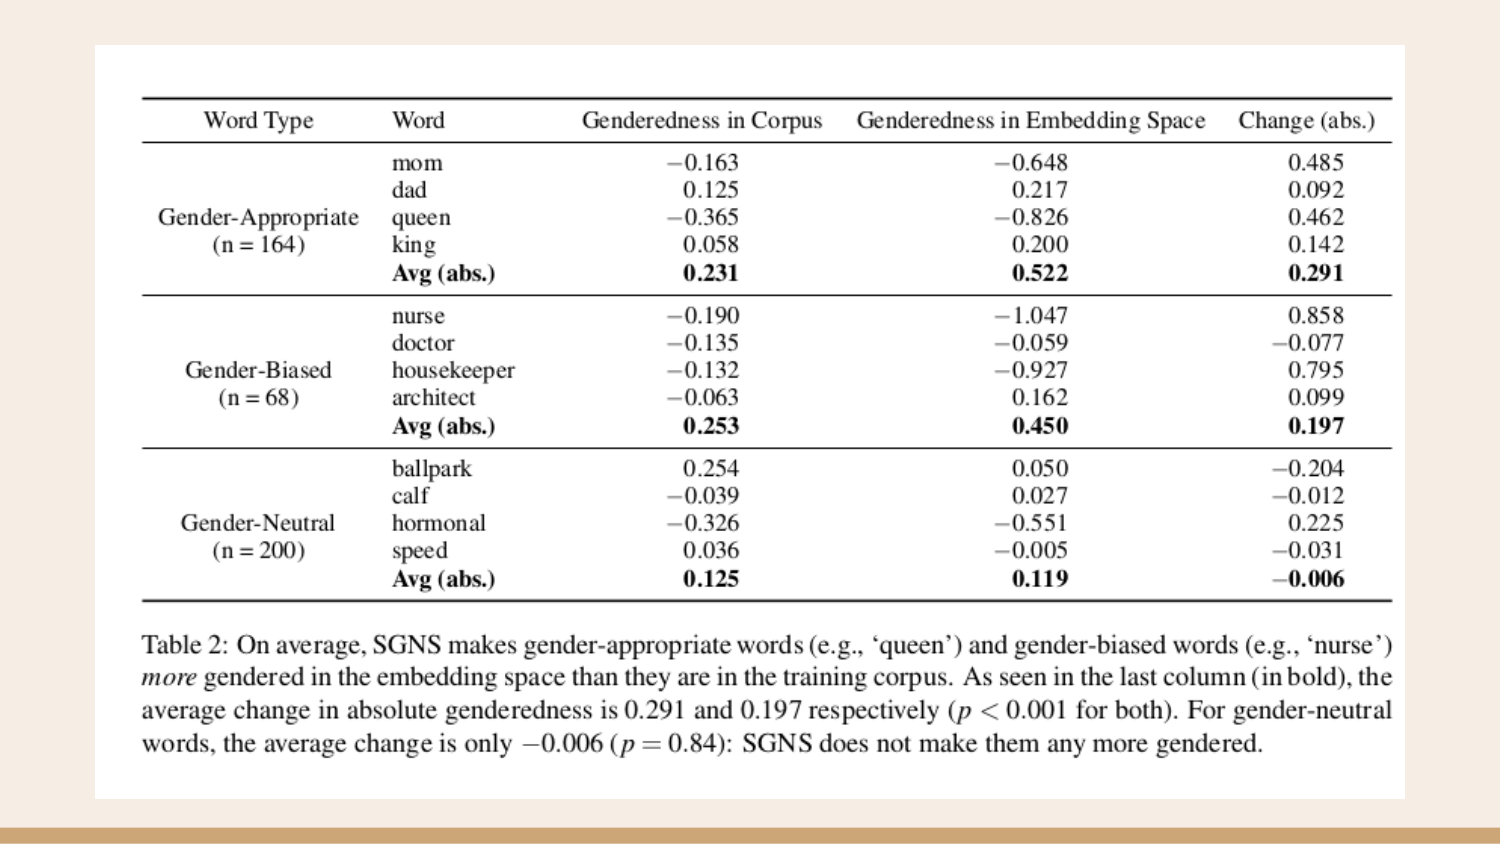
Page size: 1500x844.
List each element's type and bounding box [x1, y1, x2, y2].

picture [95, 45, 1405, 799]
